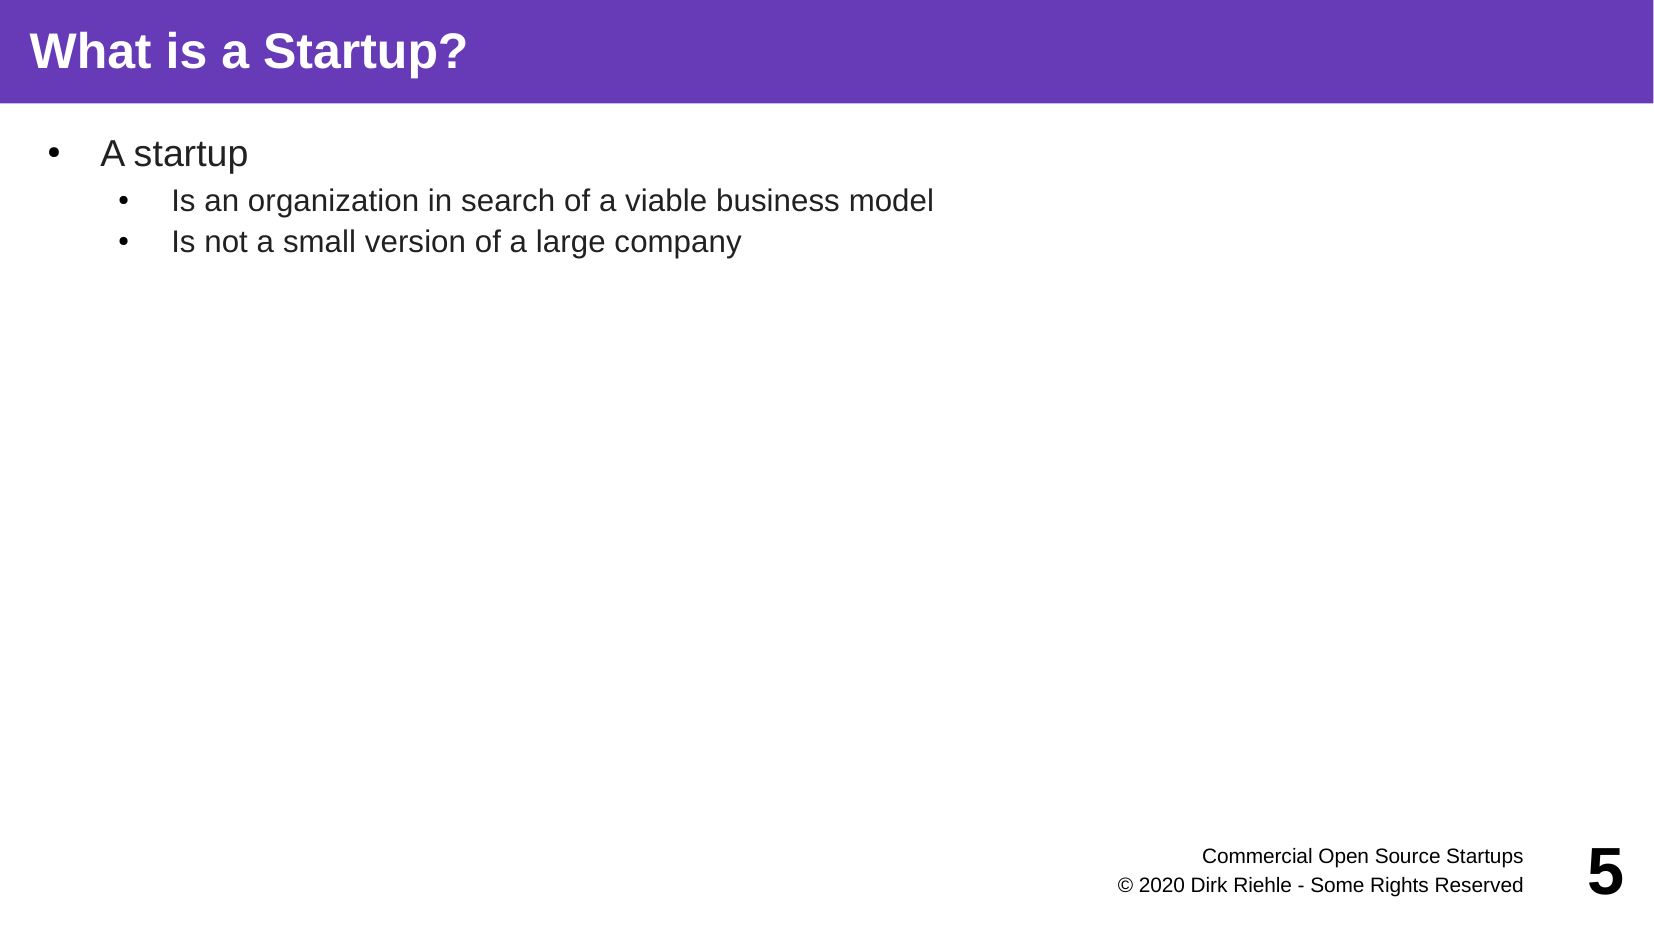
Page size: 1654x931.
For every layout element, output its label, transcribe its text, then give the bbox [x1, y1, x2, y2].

list A startup Is an organization in search of a viable business model Is not a small version of a large company [29, 132, 1625, 813]
title What is a Startup? [0, 0, 1654, 104]
